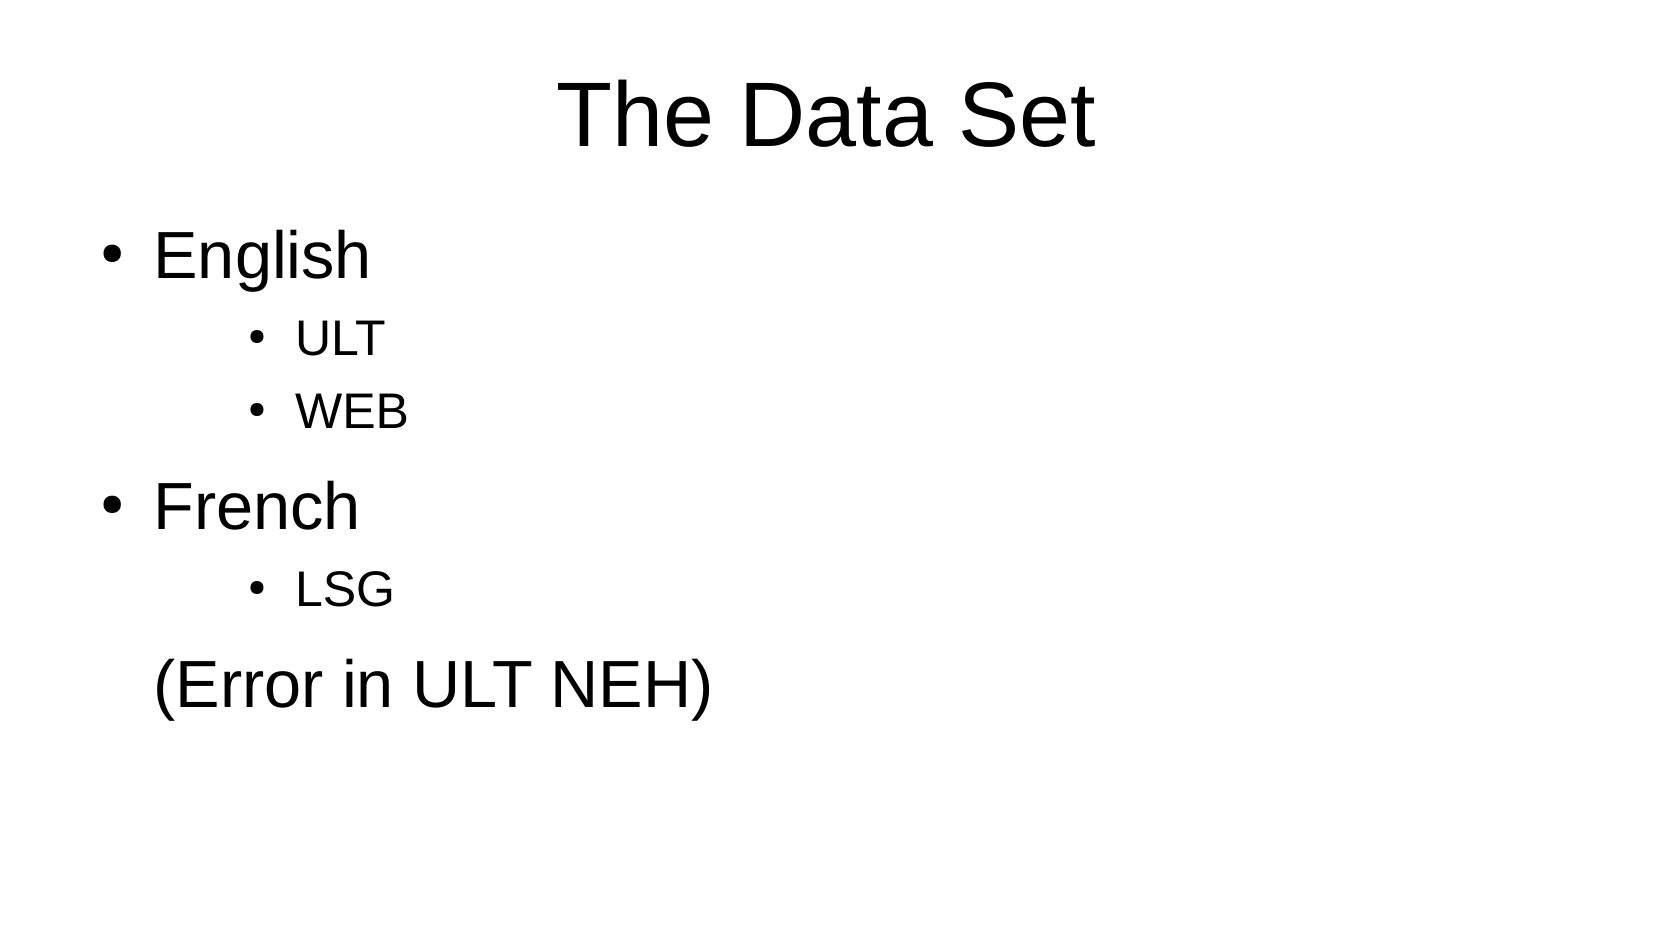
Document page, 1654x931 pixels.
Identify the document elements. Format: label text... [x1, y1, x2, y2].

title The Data Set [82, 37, 1571, 193]
list English ULT WEB French LSG (Error in ULT NEH) [82, 217, 1571, 758]
